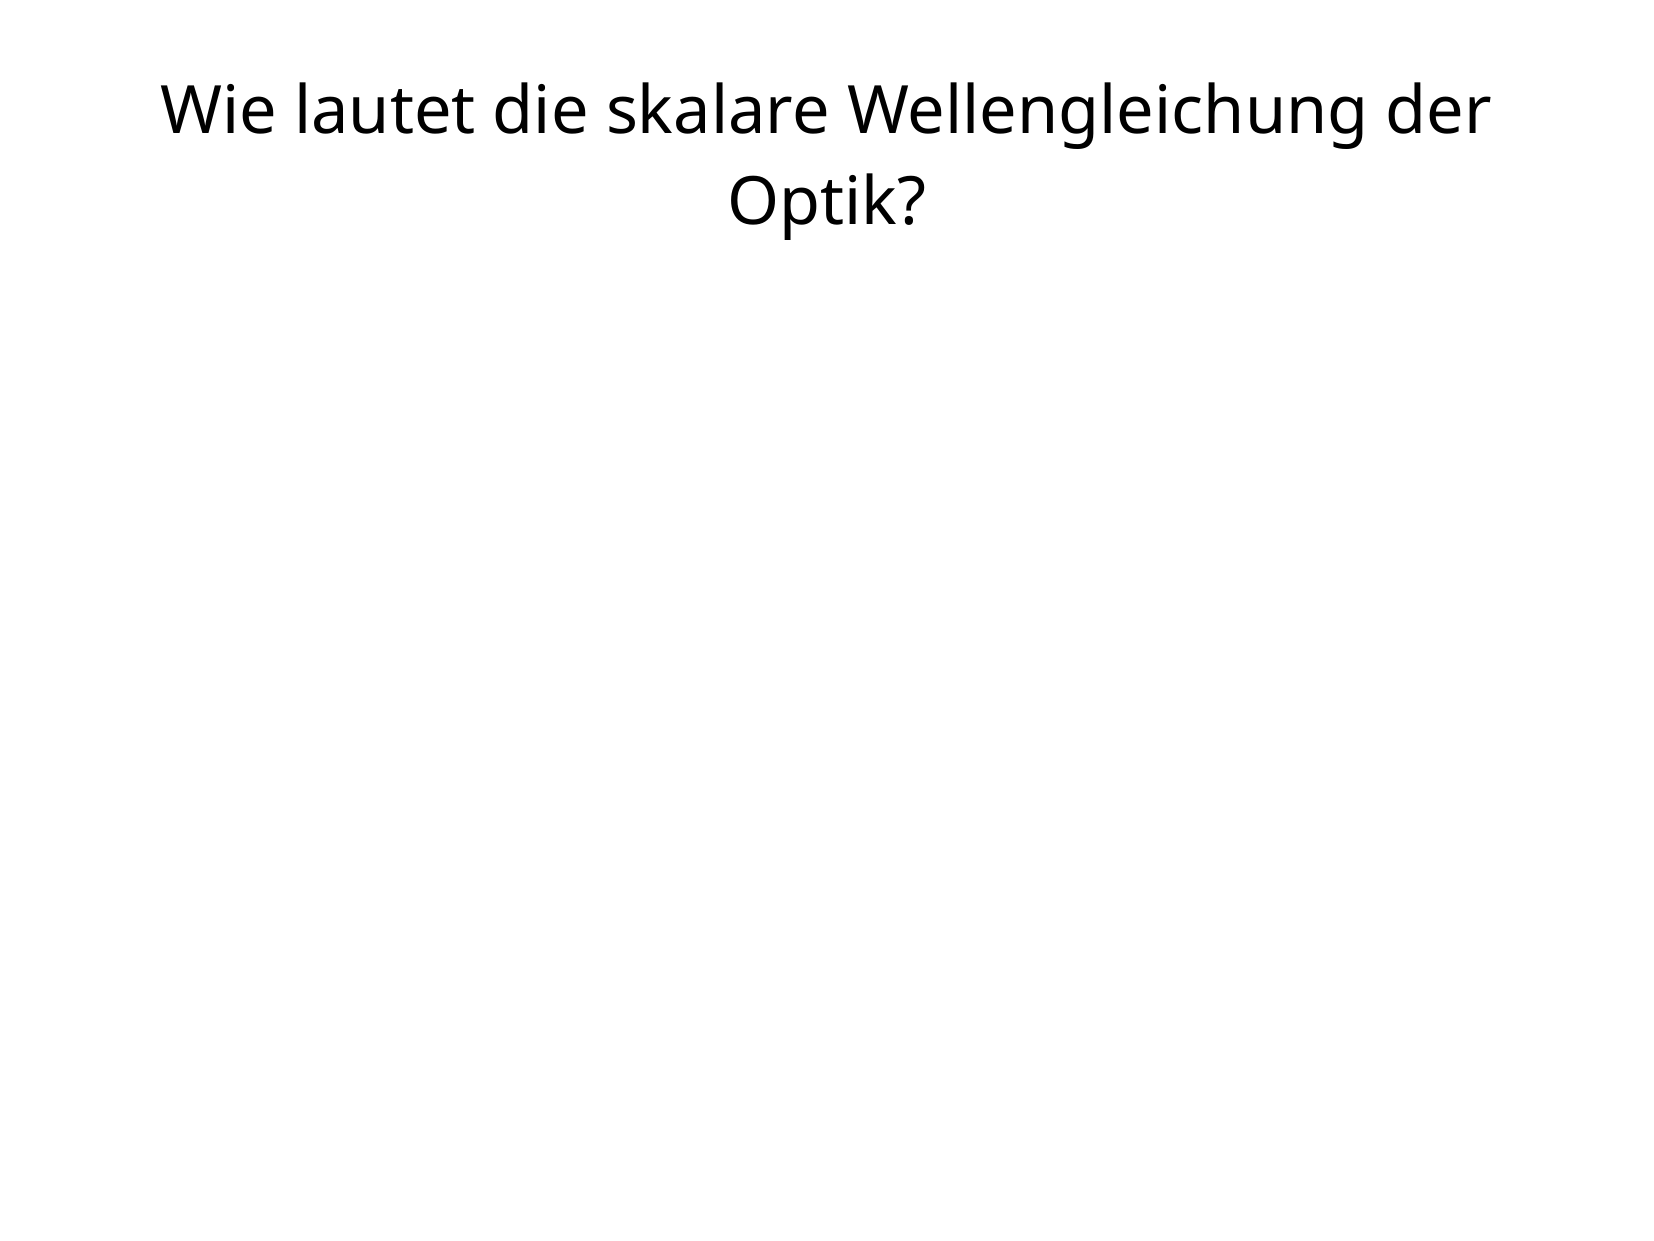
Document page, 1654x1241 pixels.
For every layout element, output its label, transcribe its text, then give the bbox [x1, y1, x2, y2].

title Wie lautet die skalare Wellengleichung der Optik? [82, 49, 1571, 257]
